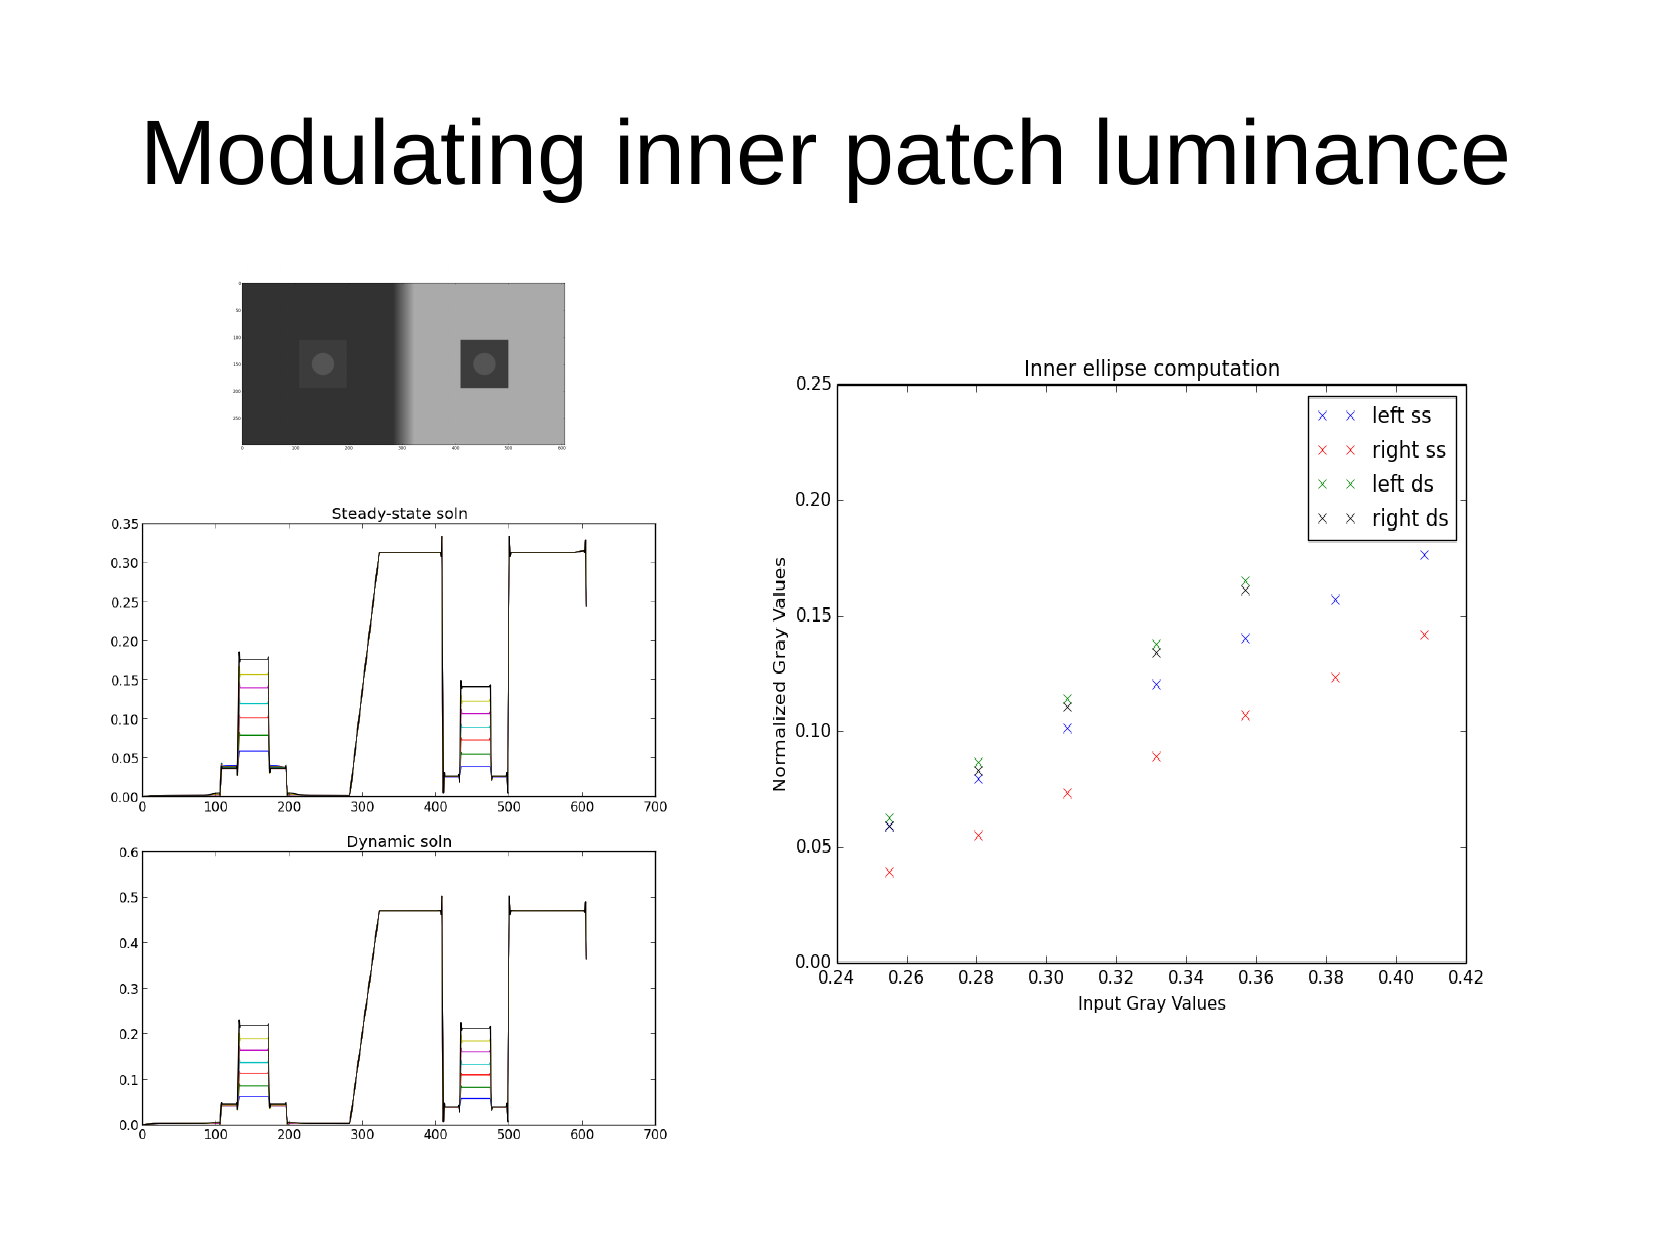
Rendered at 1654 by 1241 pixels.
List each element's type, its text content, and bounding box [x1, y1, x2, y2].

picture [60, 263, 721, 1201]
picture [735, 313, 1546, 1036]
title Modulating inner patch luminance [82, 49, 1571, 257]
